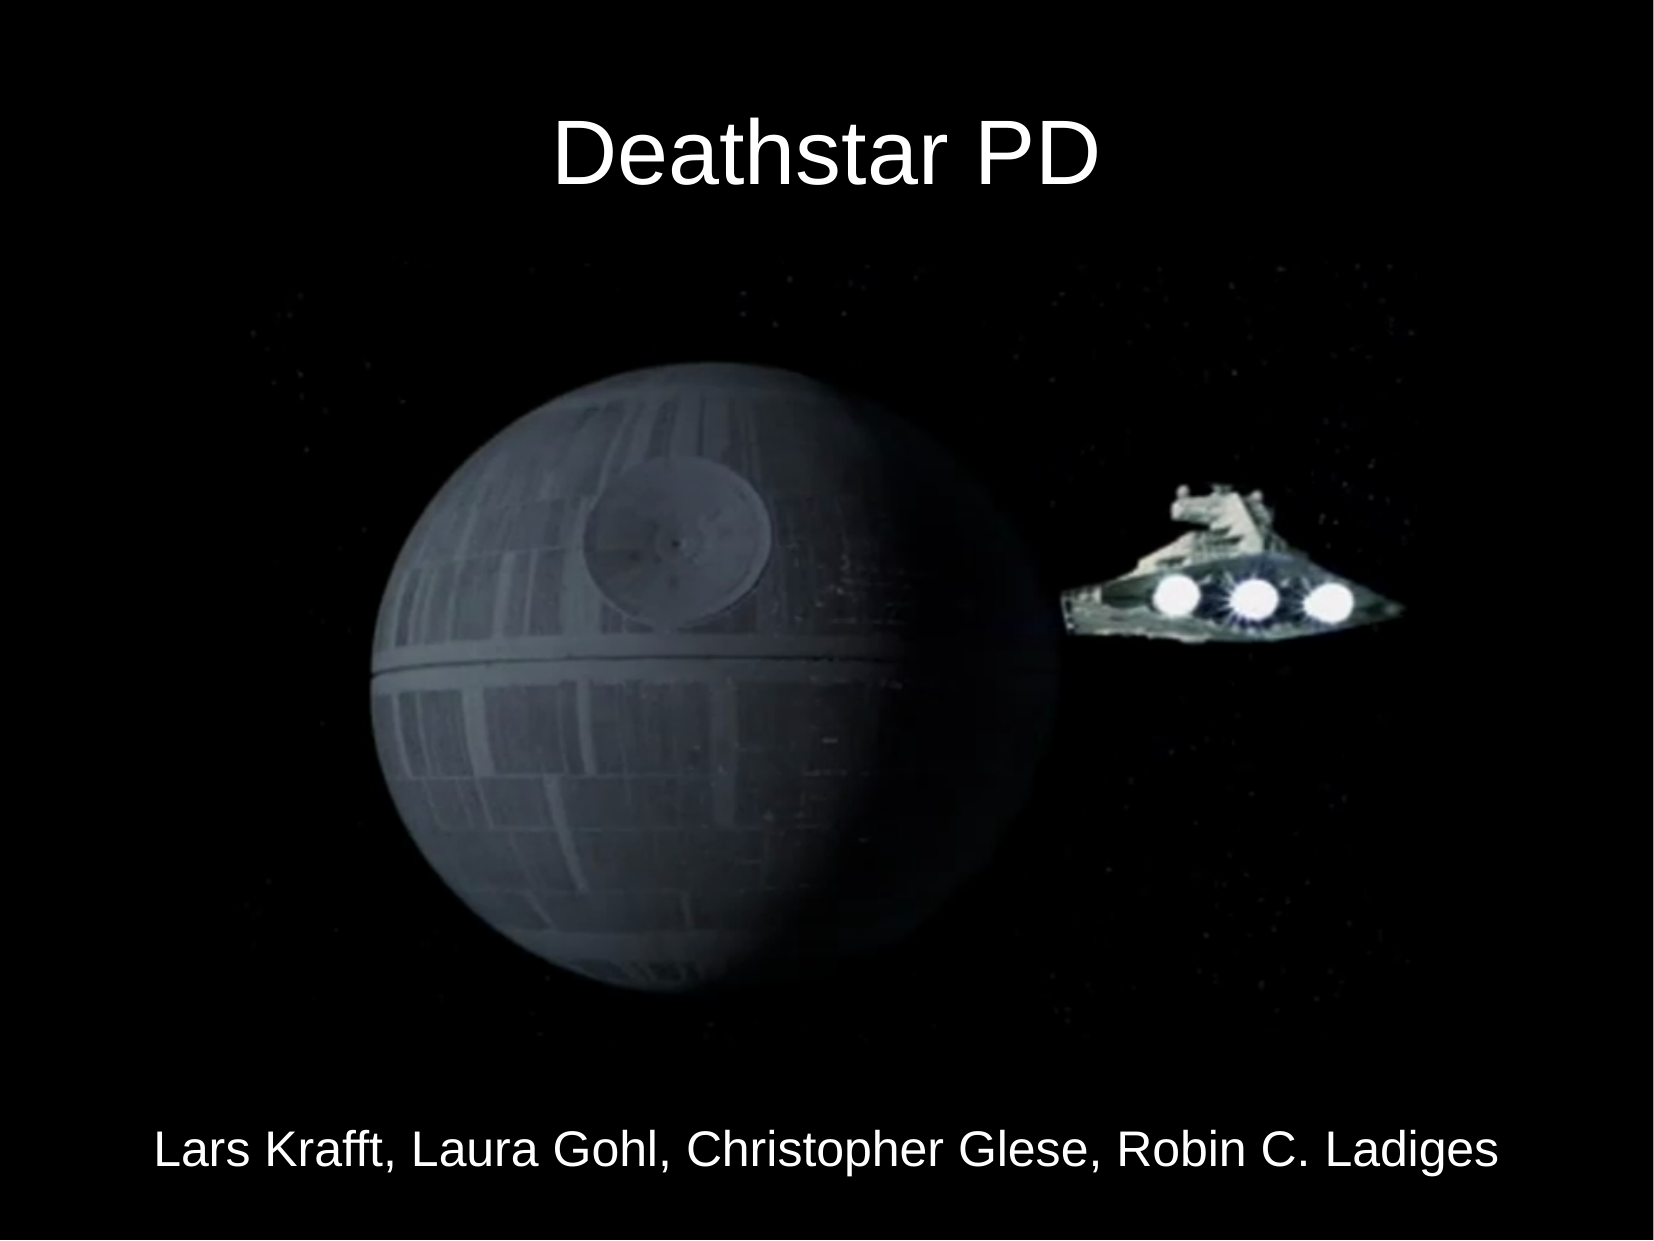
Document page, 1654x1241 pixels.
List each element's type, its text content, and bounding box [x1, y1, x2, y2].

text_box Lars Krafft, Laura Gohl, Christopher Glese, Robin C. Ladiges [138, 1113, 1516, 1241]
title Deathstar PD [82, 49, 1571, 257]
picture [236, 250, 1418, 1050]
